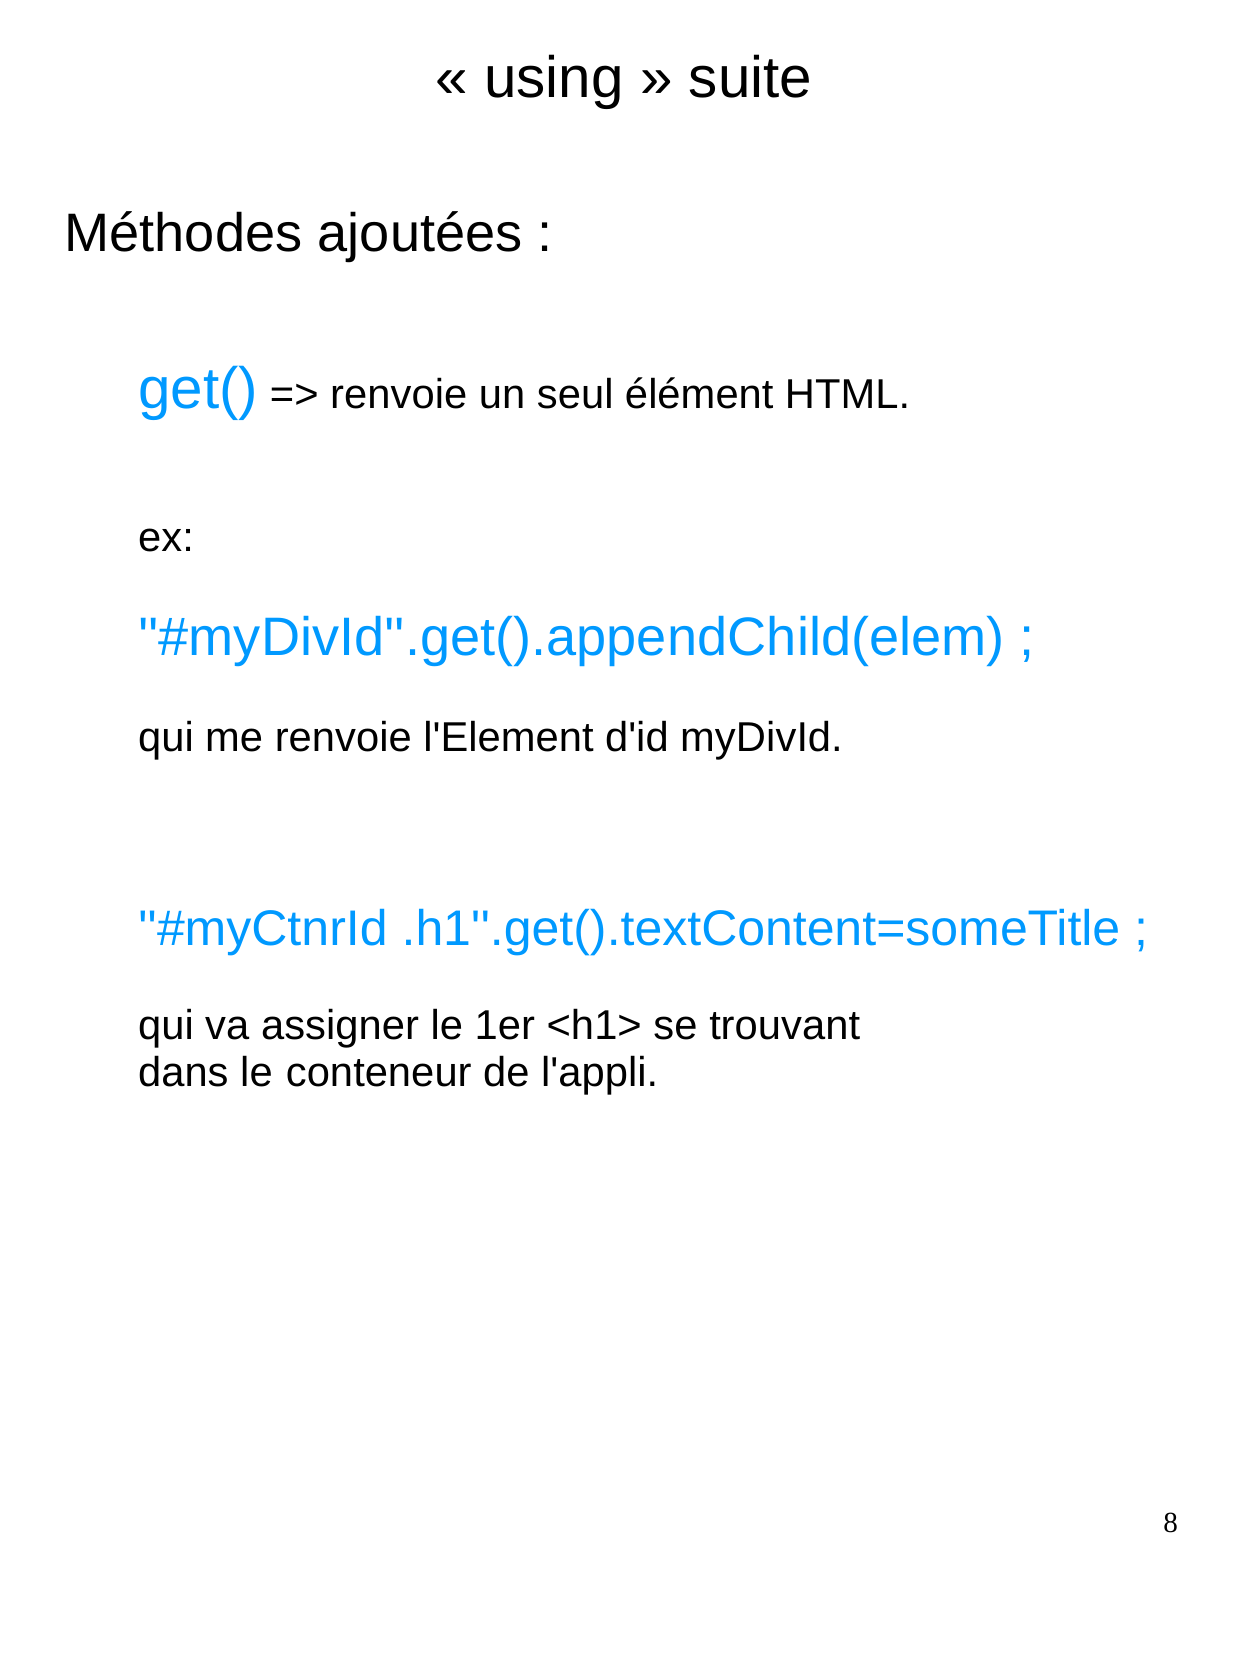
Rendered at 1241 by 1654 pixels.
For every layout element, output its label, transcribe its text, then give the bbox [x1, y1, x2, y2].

text_box « using » suite [420, 37, 845, 144]
text_box Méthodes ajoutées : get() => renvoie un seul élément HTML. ex: ''#myDivId''.get().appendChild(elem) ; qui me renvoie l'Element d'id myDivId. ''#myCtnrId .h1''.get().textContent=someTitle ; qui va assigner le 1er <h1> se trouvant dans le conteneur de l'appli. [49, 148, 1214, 1385]
